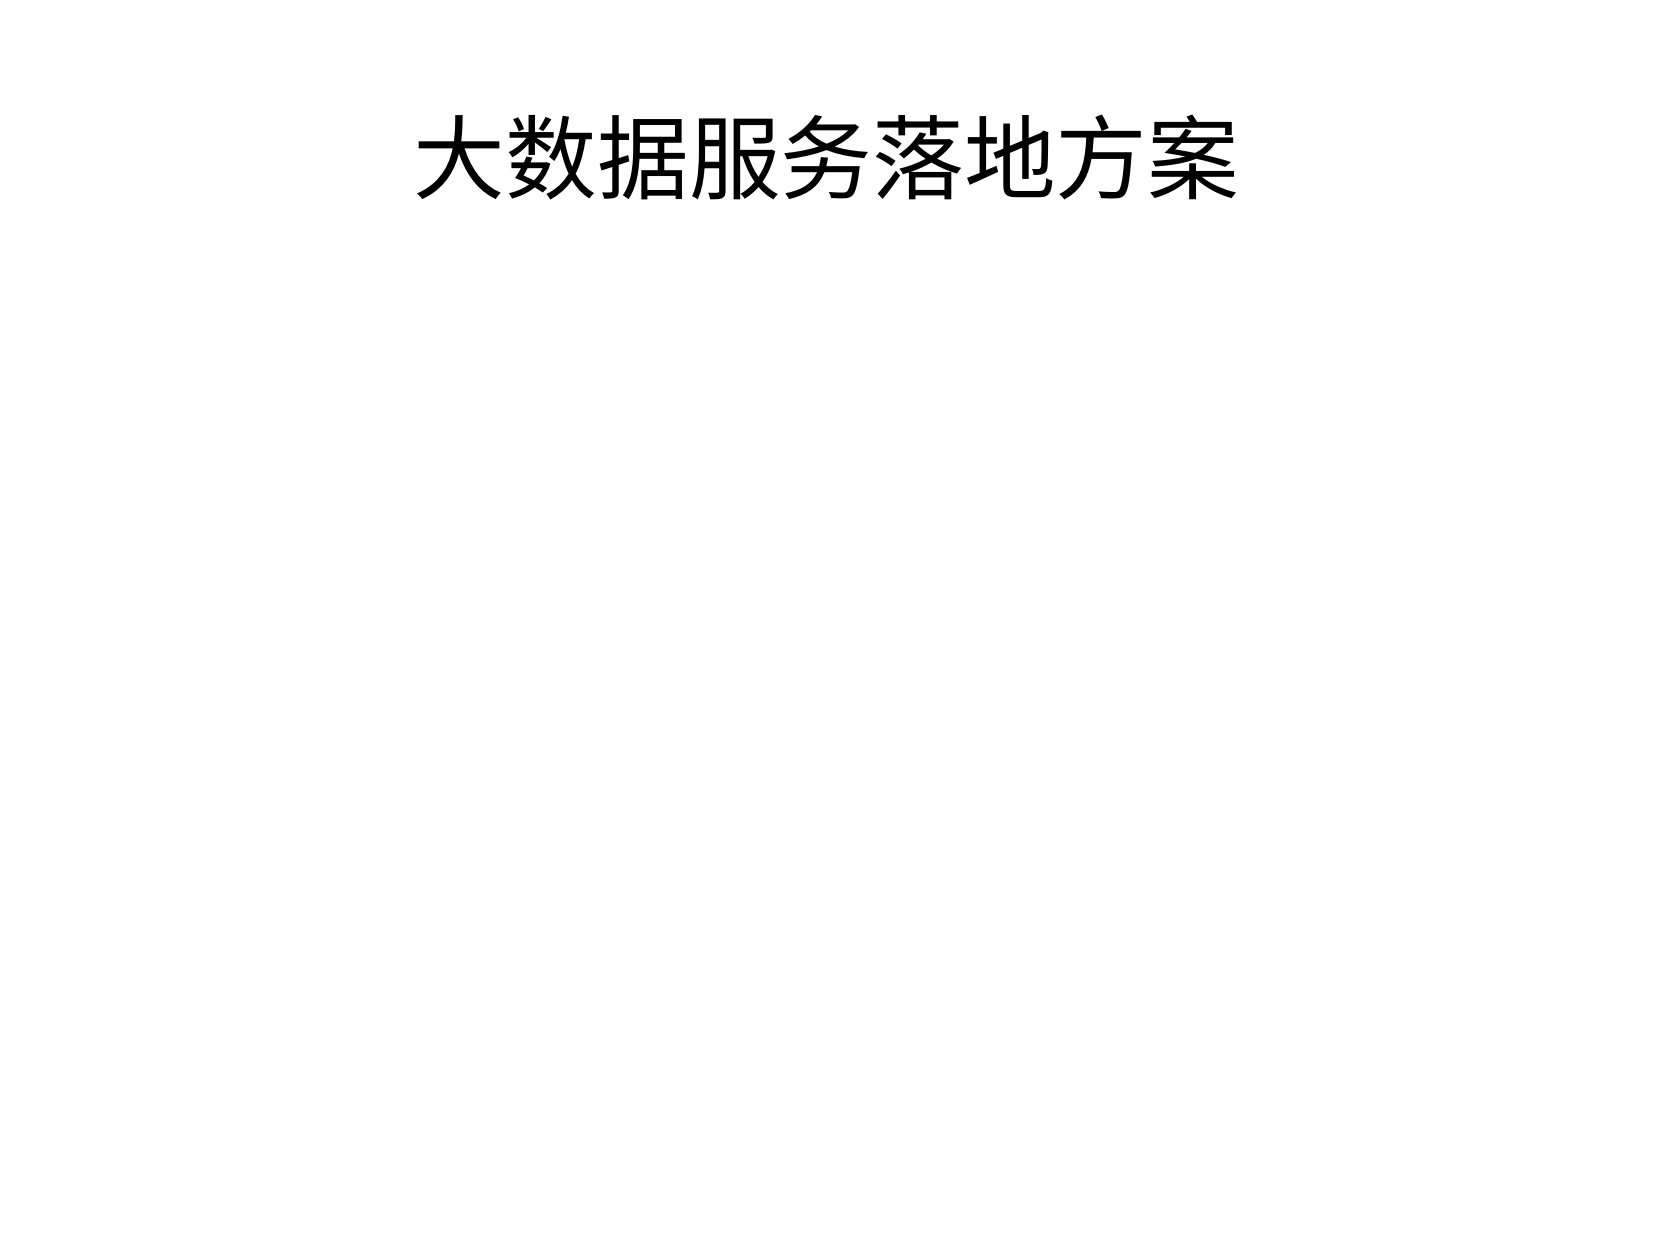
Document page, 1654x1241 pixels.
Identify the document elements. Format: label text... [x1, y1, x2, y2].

title 大数据服务落地方案 [82, 49, 1571, 257]
